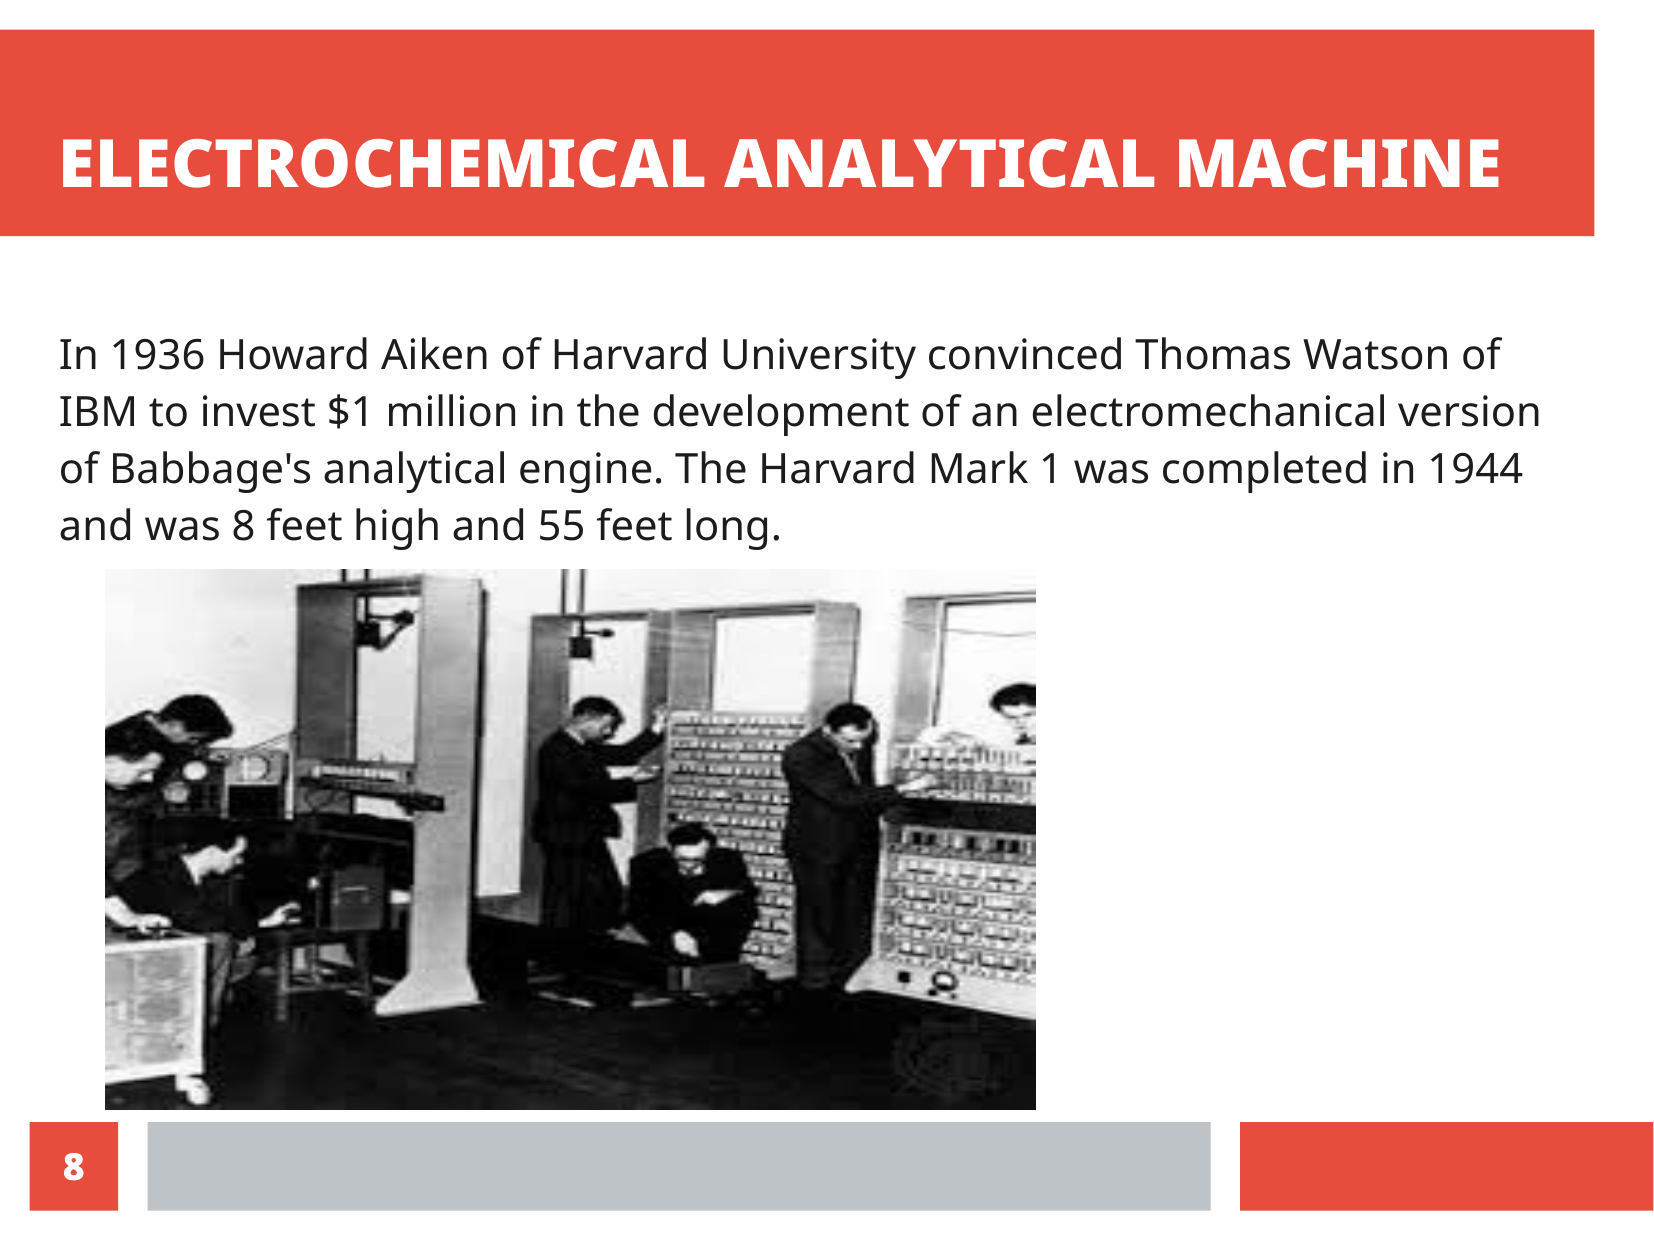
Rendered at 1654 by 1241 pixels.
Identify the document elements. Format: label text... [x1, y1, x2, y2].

title ELECTROCHEMICAL ANALYTICAL MACHINE [59, 59, 1595, 207]
picture [105, 569, 1036, 1111]
list In 1936 Howard Aiken of Harvard University convinced Thomas Watson of IBM to invest $1 million in the development of an electromechanical version of Babbage's analytical engine. The Harvard Mark 1 was completed in 1944 and was 8 feet high and 55 feet long. [59, 324, 1565, 1093]
